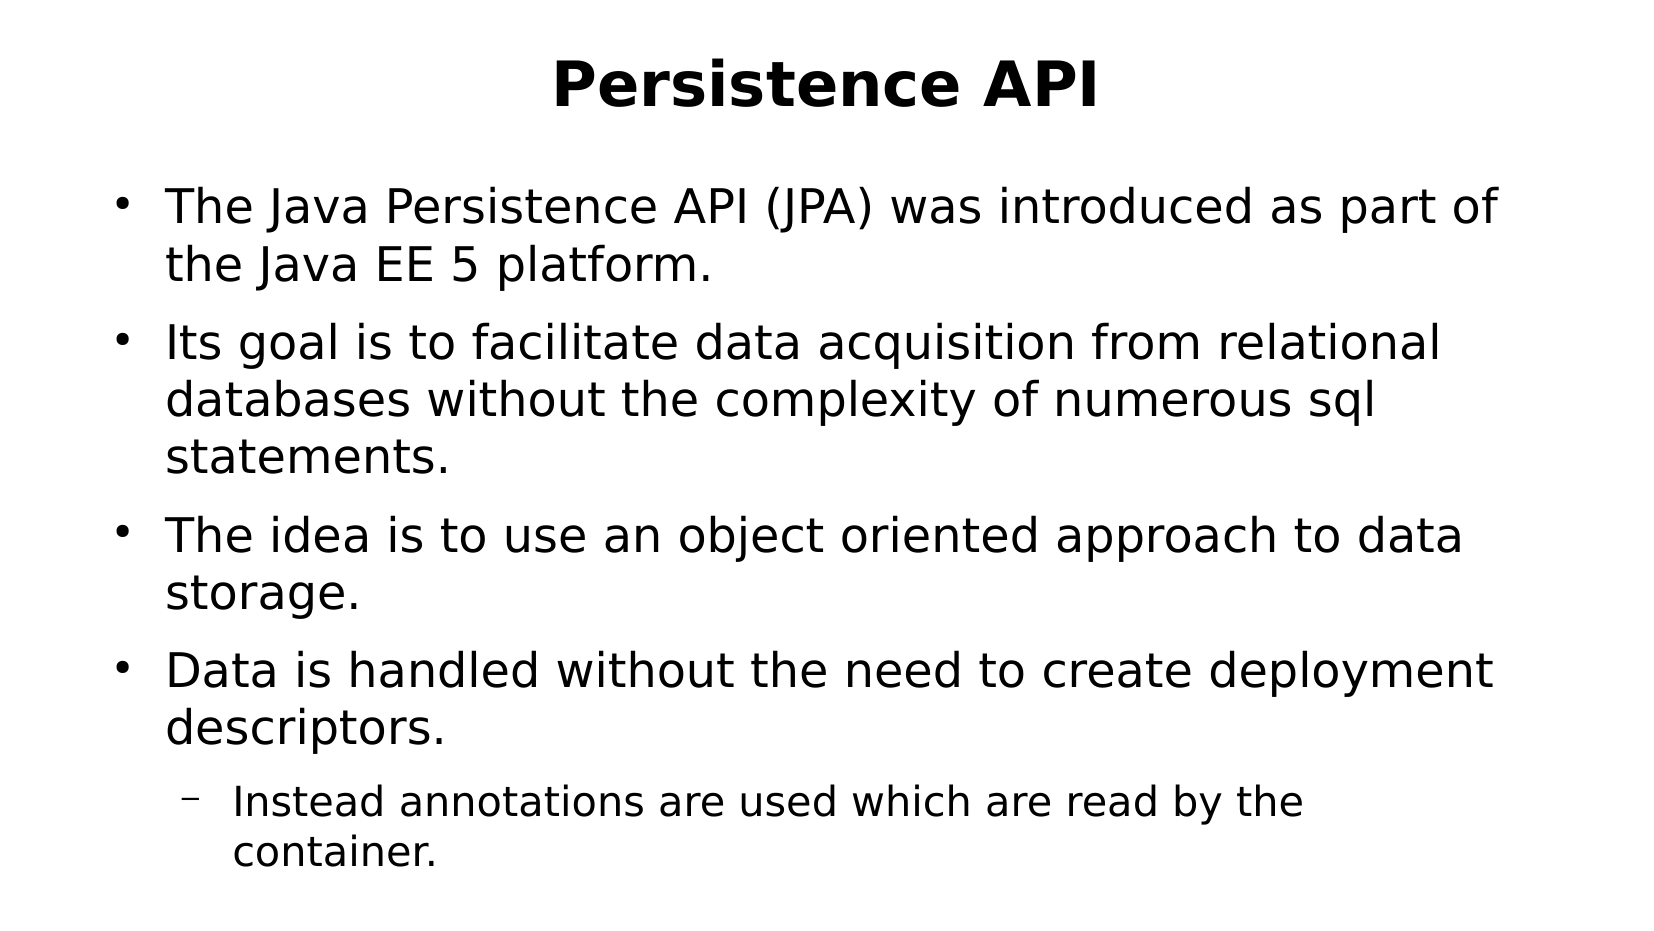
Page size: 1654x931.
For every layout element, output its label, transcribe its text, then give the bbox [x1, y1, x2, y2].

list The Java Persistence API (JPA) was introduced as part of the Java EE 5 platform. Its goal is to facilitate data acquisition from relational databases without the complexity of numerous sql statements. The idea is to use an object oriented approach to data storage. Data is handled without the need to create deployment descriptors. Instead annotations are used which are read by the container. [82, 168, 1538, 889]
title Persistence API [82, 36, 1571, 147]
